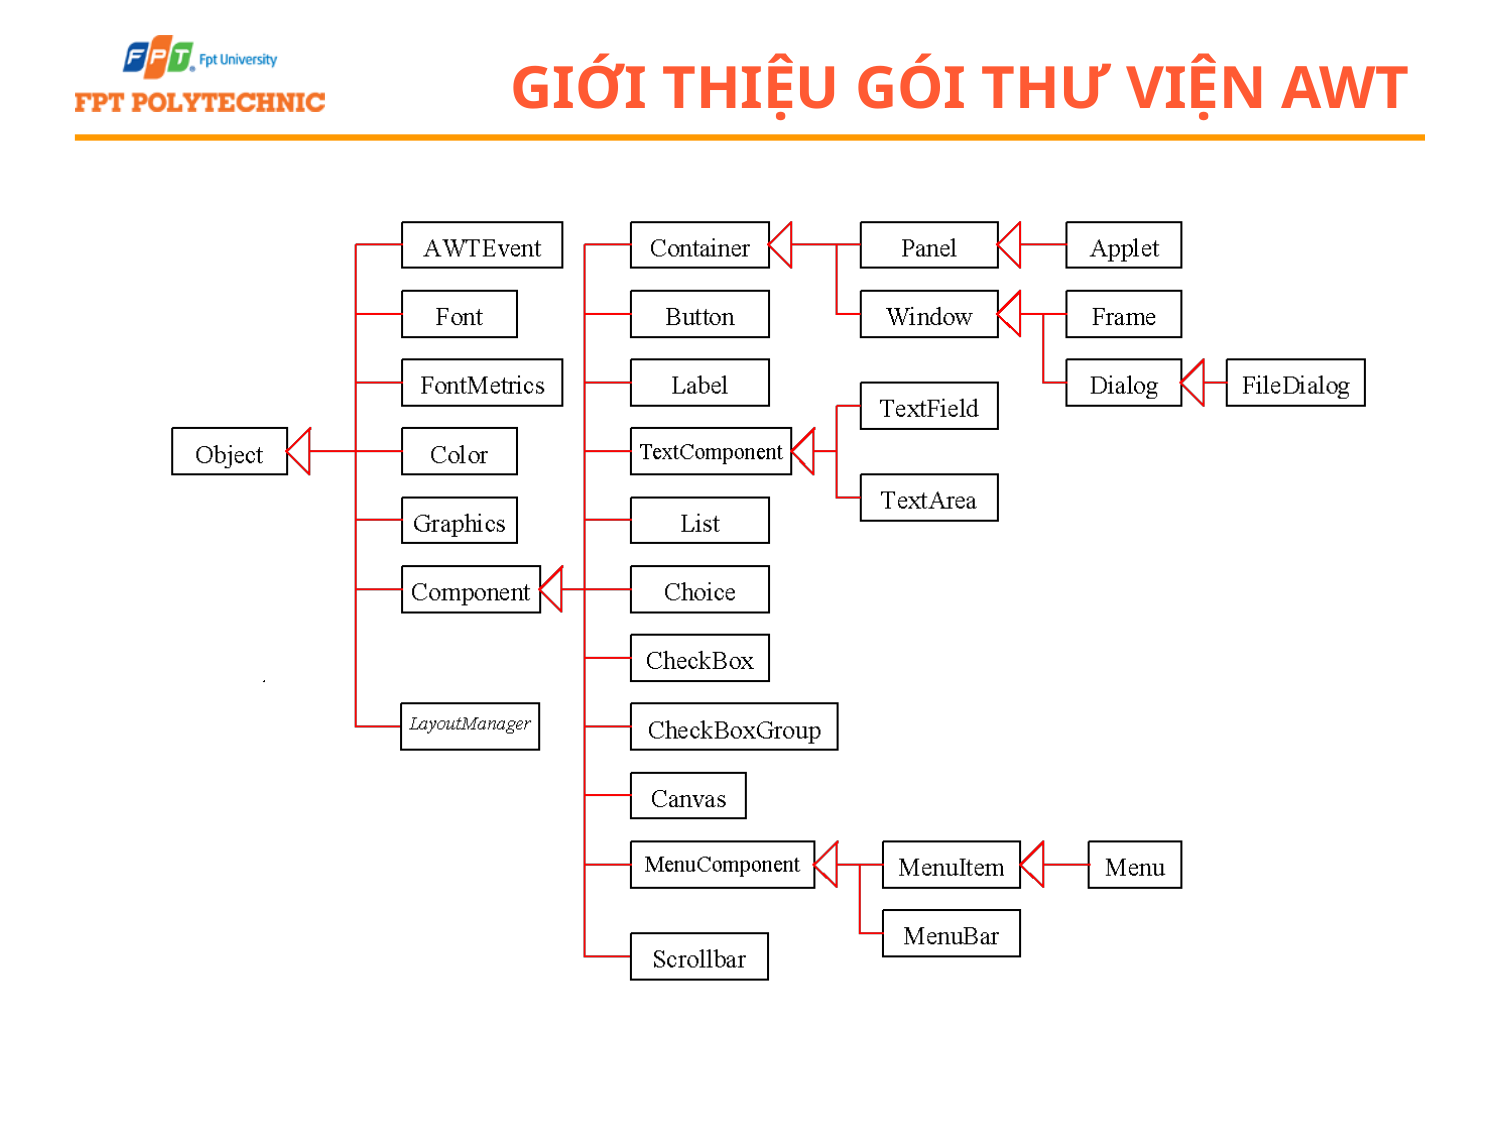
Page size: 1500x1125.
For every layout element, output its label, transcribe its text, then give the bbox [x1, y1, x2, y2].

title Giới thiệu gói thư viện AWT [337, 45, 1425, 125]
picture [147, 199, 1378, 1026]
picture [75, 35, 325, 112]
